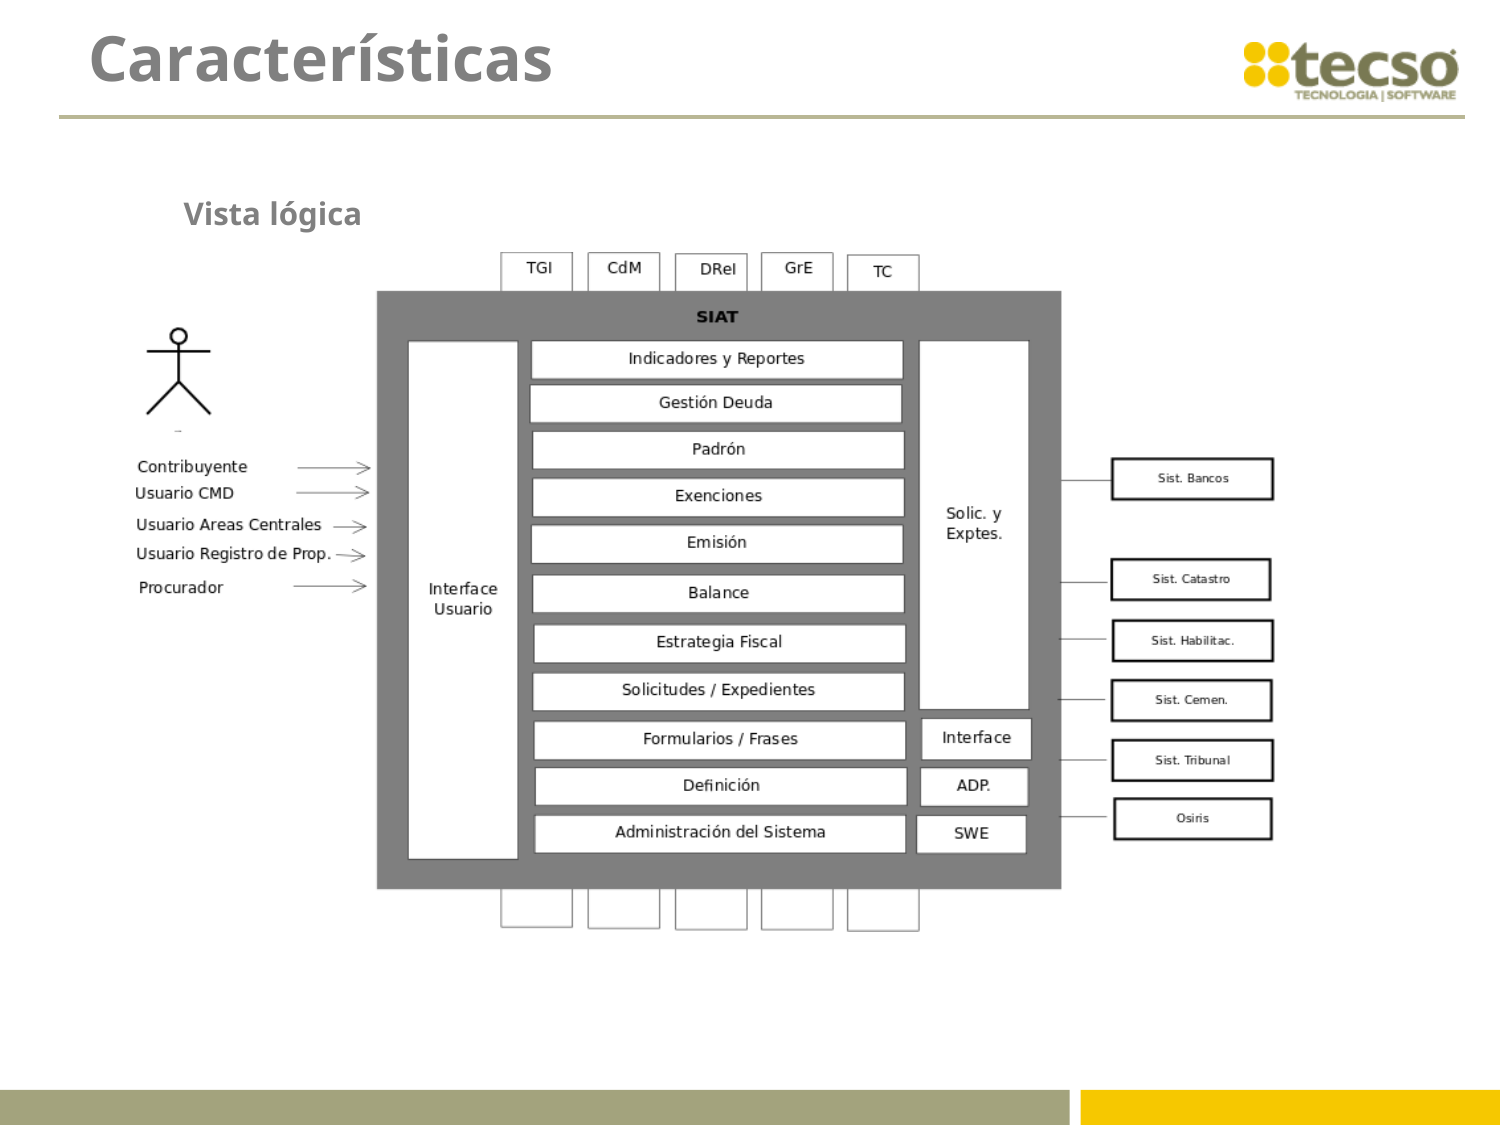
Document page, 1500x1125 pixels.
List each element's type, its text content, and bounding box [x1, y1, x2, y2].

picture [1244, 42, 1459, 102]
picture [132, 249, 1278, 939]
title Características [73, 6, 1238, 211]
list Vista lógica [112, 184, 1426, 1013]
